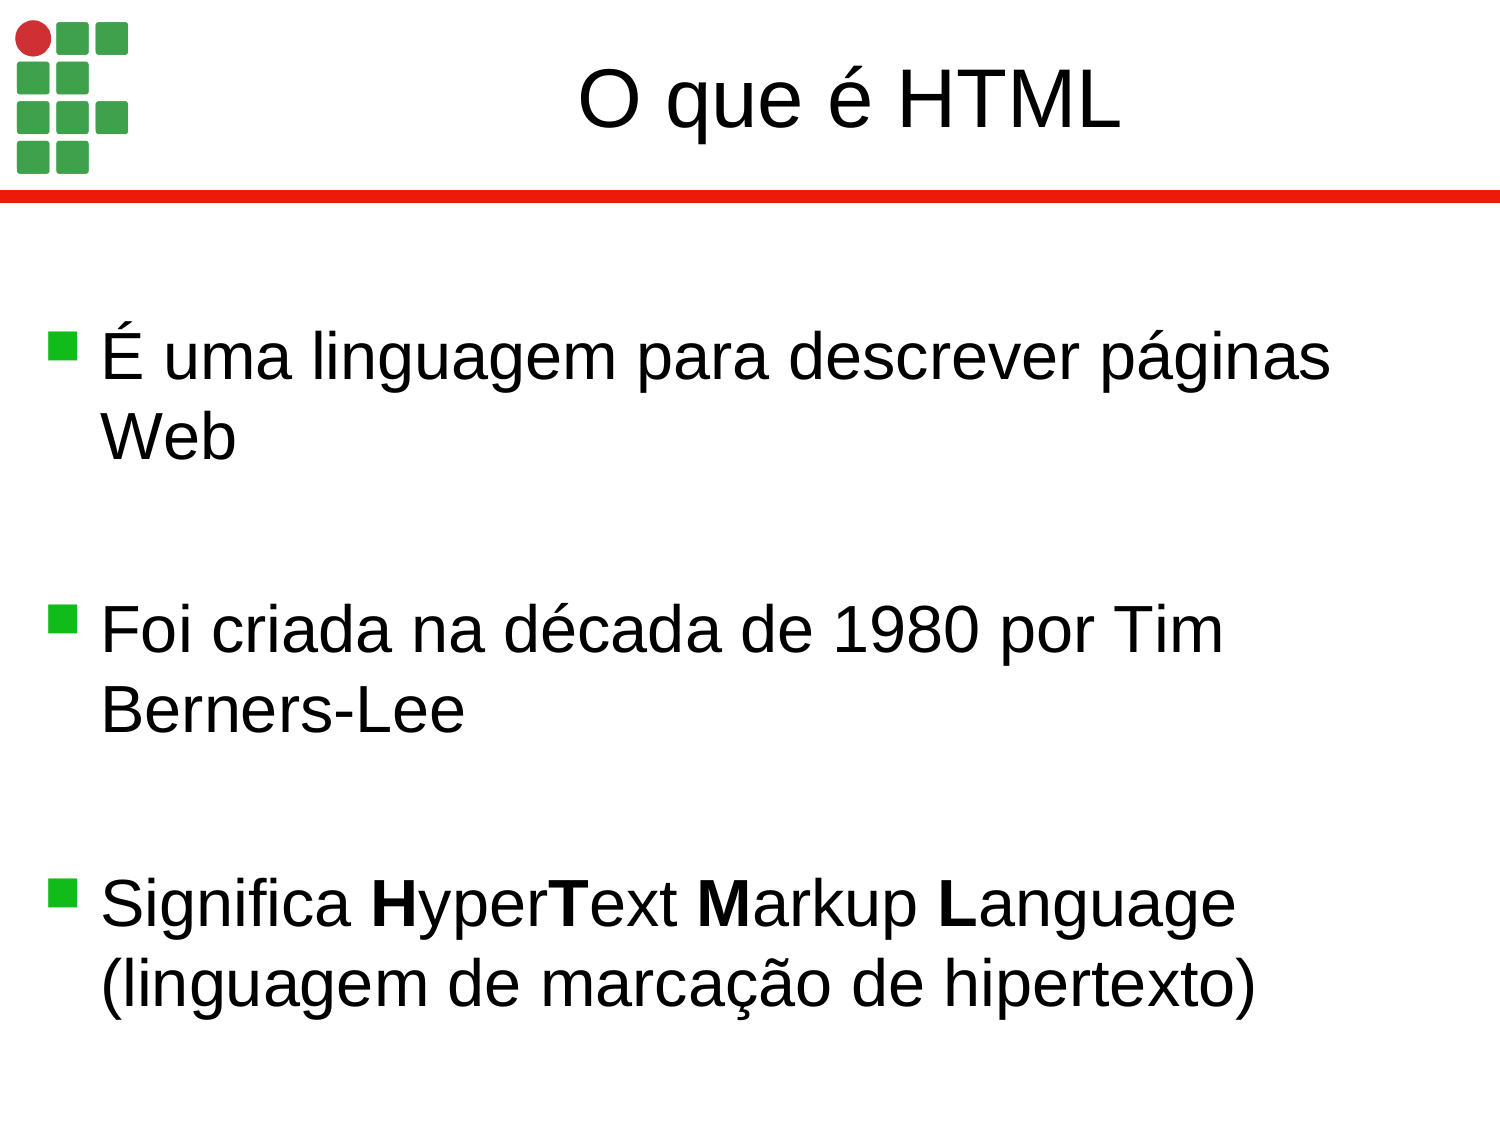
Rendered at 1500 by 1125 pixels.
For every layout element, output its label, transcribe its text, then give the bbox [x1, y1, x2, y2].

picture [14, 16, 130, 178]
title O que é HTML [230, 0, 1471, 202]
list É uma linguagem para descrever páginas Web Foi criada na década de 1980 por Tim Berners-Lee Significa HyperText Markup Language (linguagem de marcação de hipertexto) [29, 207, 1471, 1087]
